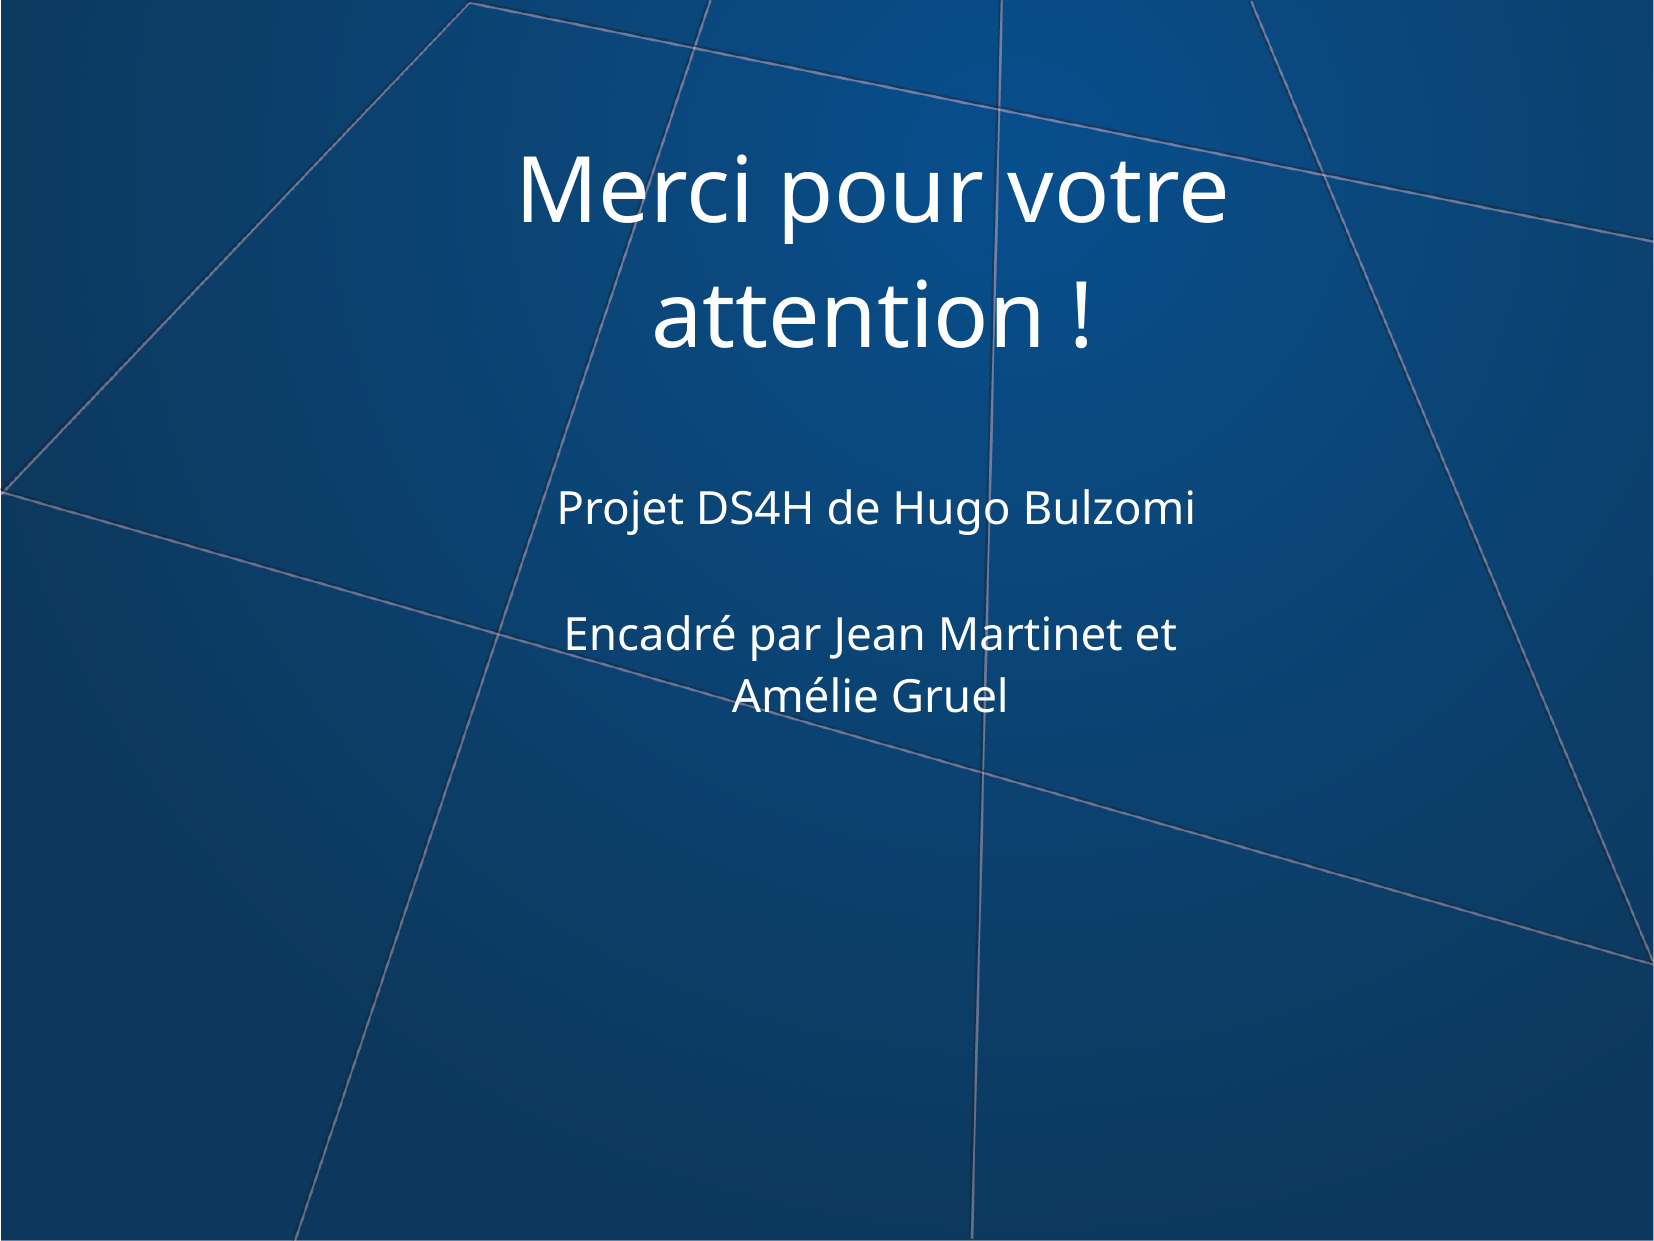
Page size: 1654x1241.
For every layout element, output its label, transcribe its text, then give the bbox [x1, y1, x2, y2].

subtitle Projet DS4H de Hugo Bulzomi Encadré par Jean Martinet et Amélie Gruel [525, 475, 1216, 727]
title Merci pour votre attention ! [321, 46, 1426, 453]
picture [0, 0, 1654, 1241]
